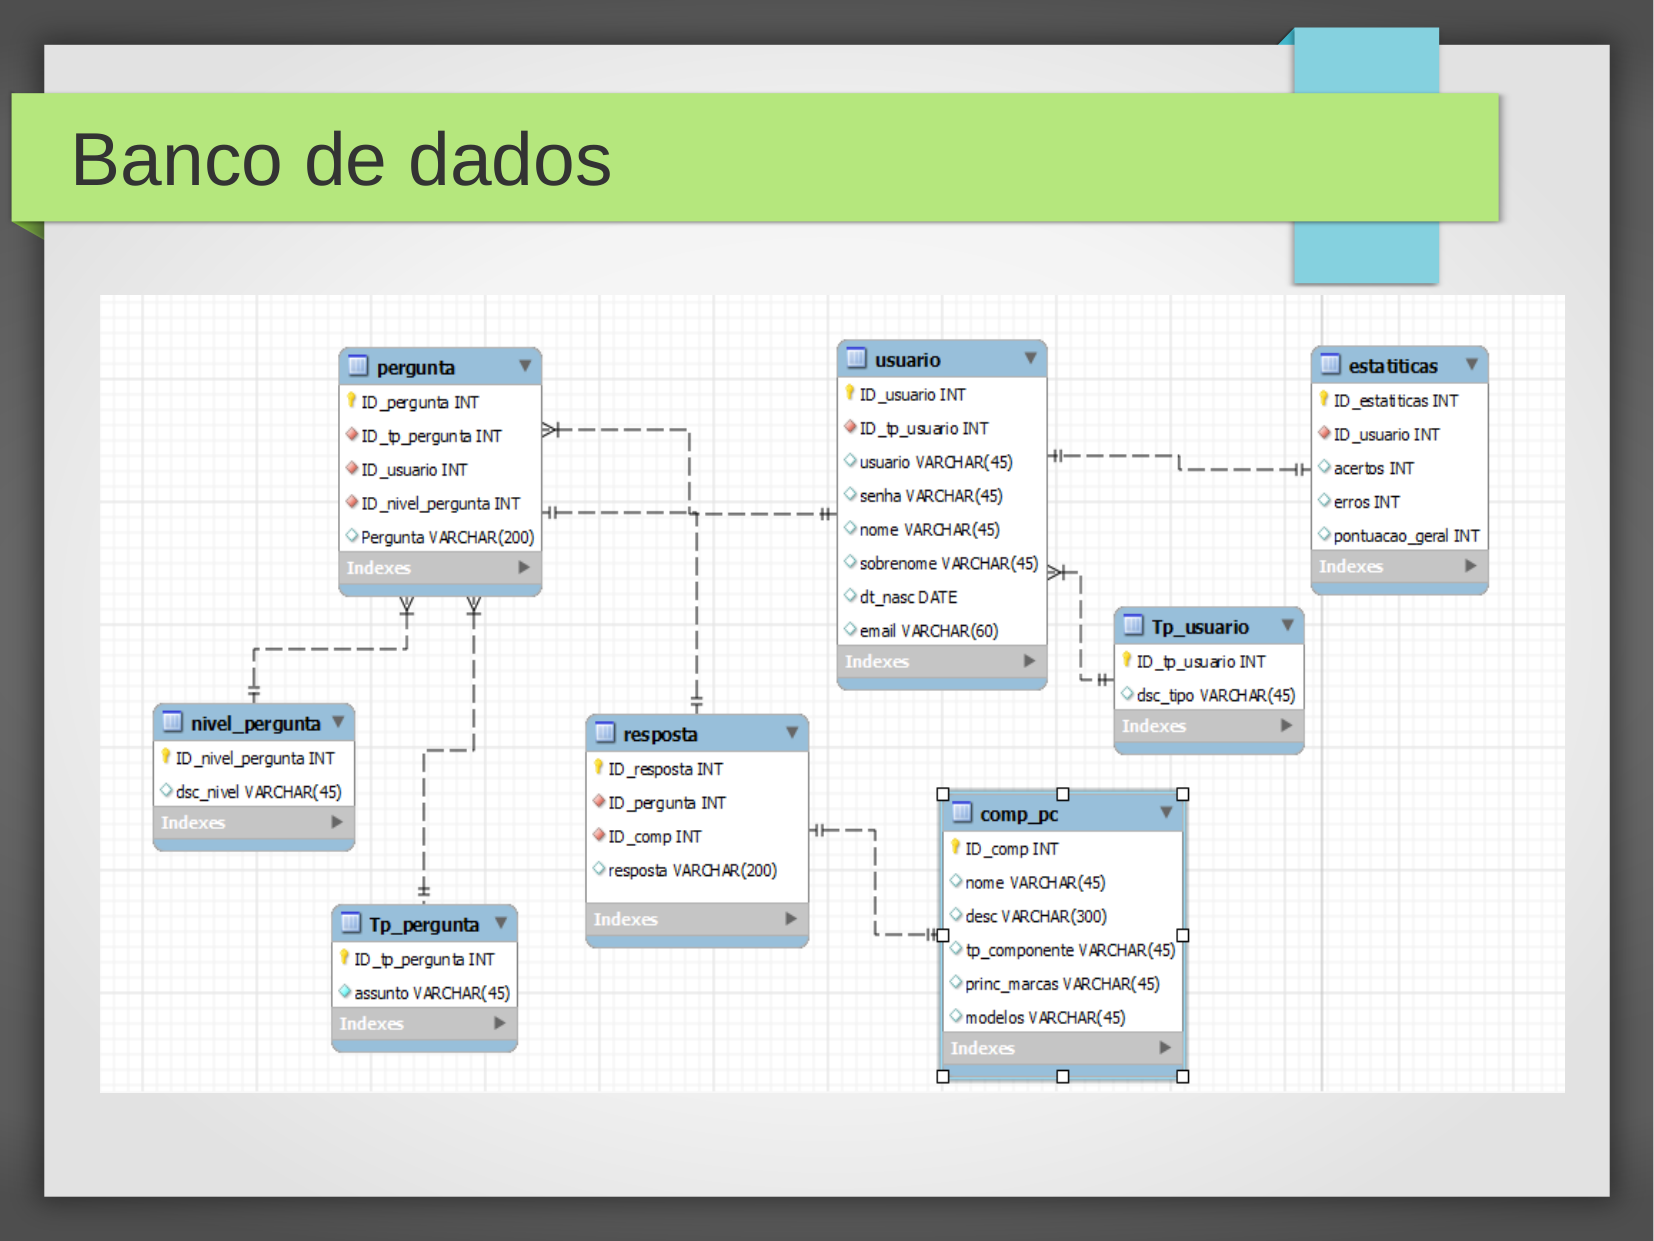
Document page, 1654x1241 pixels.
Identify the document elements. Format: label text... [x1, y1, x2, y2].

picture [0, 0, 1654, 1241]
title Banco de dados [70, 106, 1229, 213]
